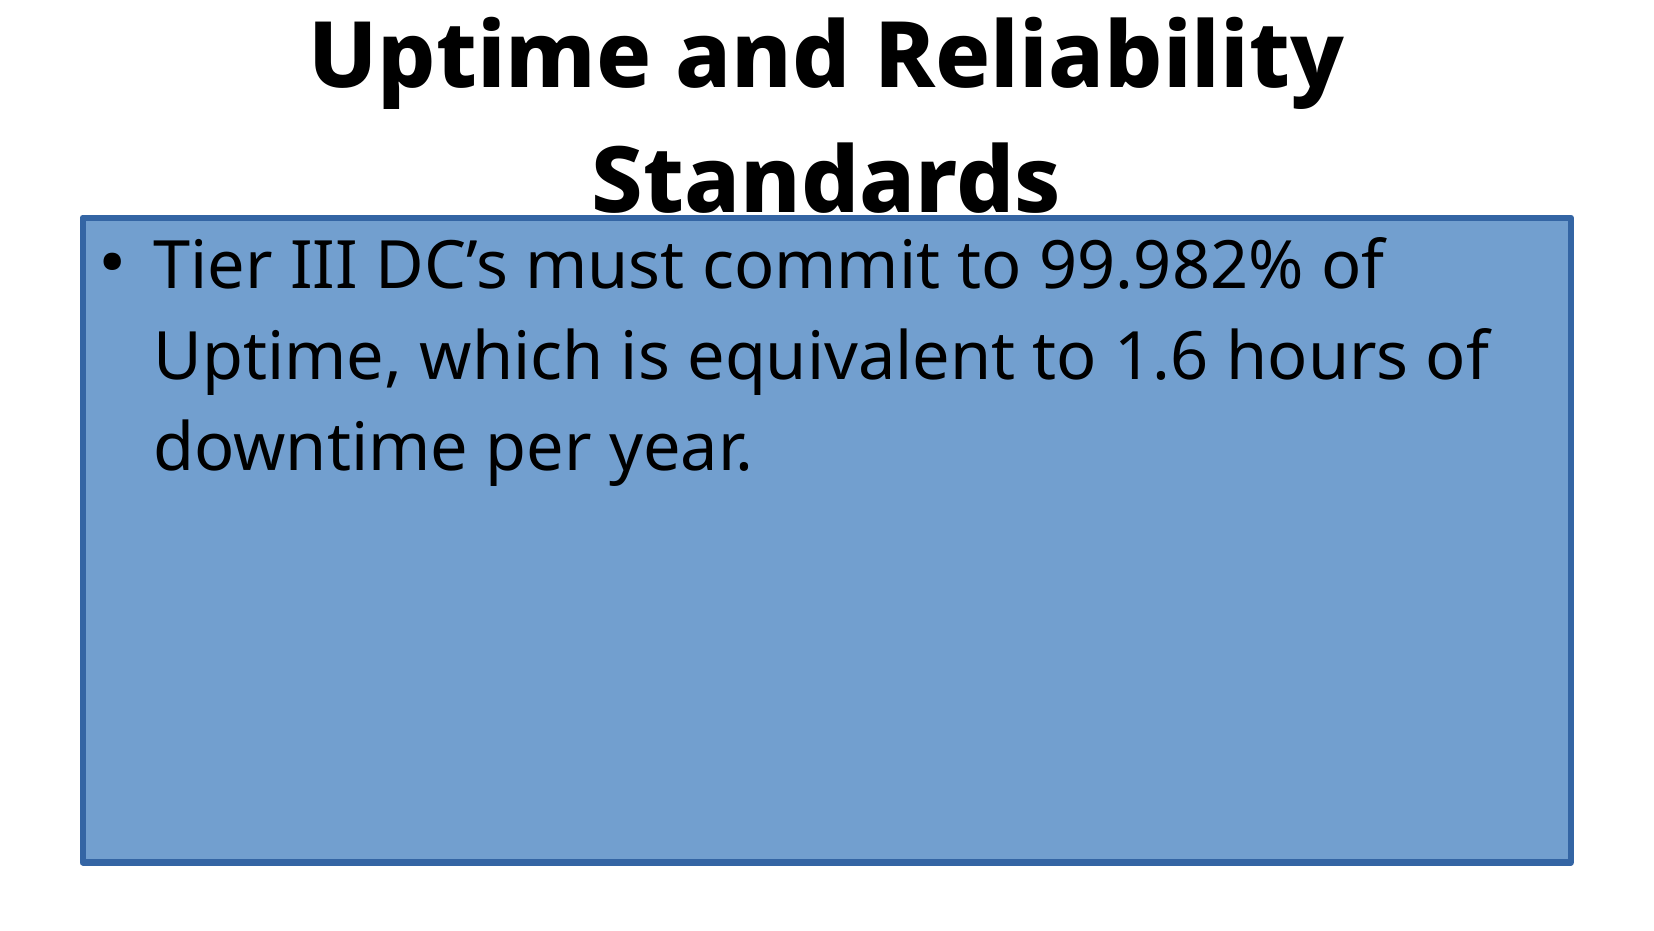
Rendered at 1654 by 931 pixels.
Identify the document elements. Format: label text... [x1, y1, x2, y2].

title Uptime and Reliability Standards [82, 37, 1571, 193]
list Tier III DC’s must commit to 99.982% of Uptime, which is equivalent to 1.6 hours of downtime per year. [82, 217, 1571, 863]
